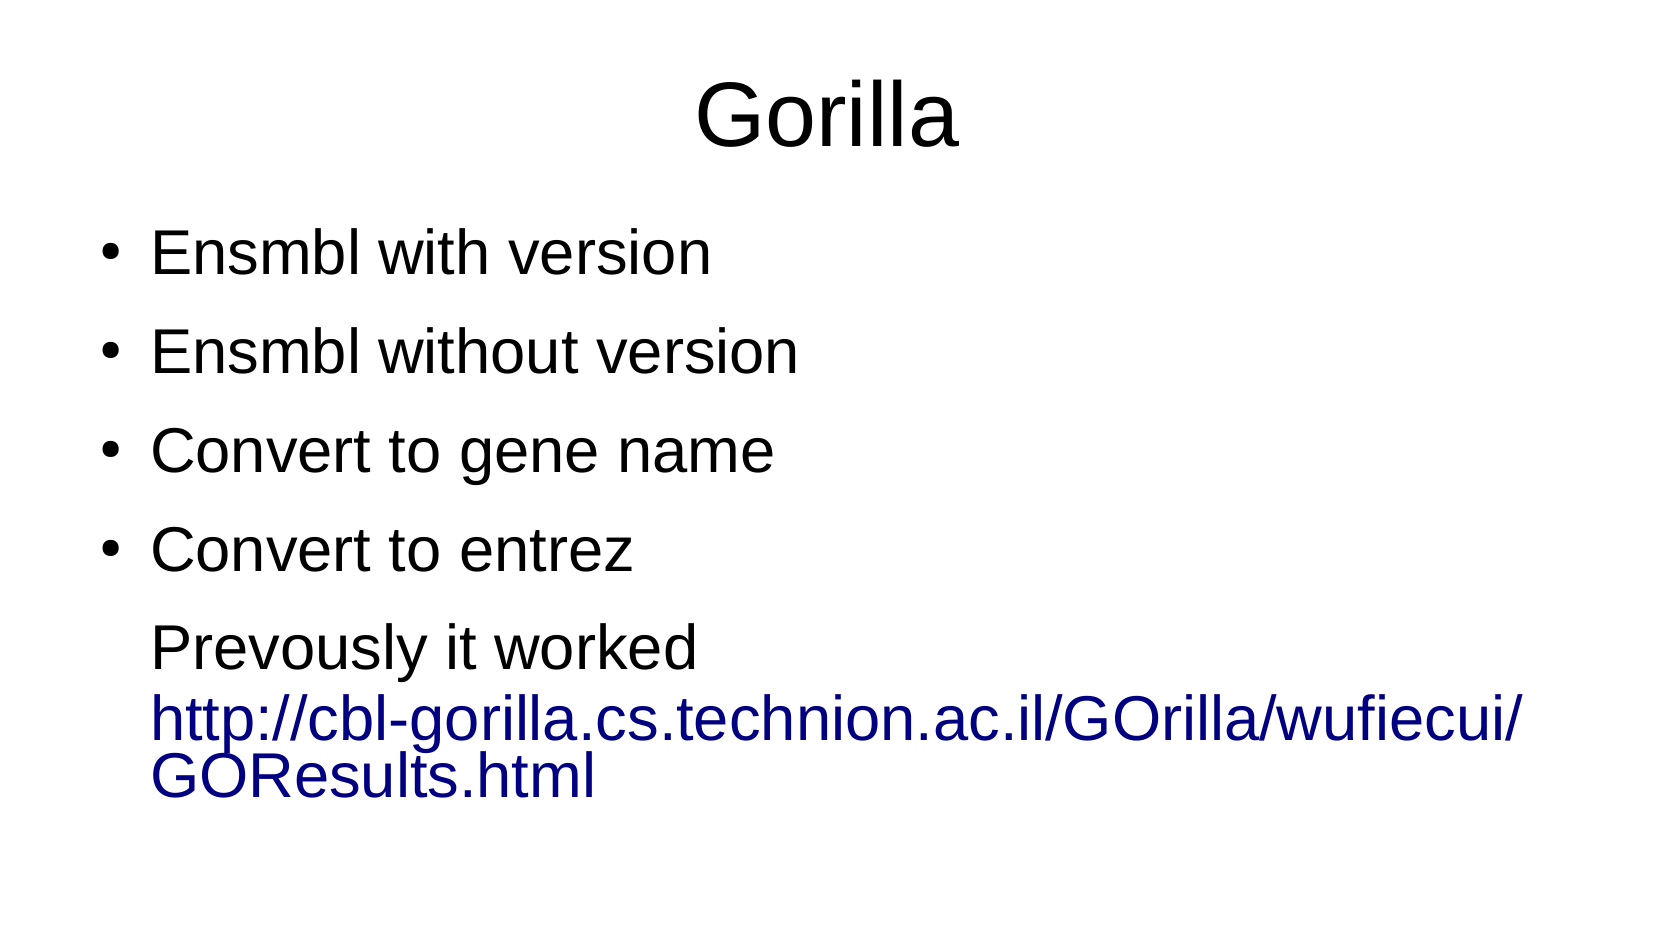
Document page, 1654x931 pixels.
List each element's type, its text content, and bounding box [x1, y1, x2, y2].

list Ensmbl with version Ensmbl without version Convert to gene name Convert to entrez Prevously it worked http://cbl-gorilla.cs.technion.ac.il/GOrilla/wufiecui/GOResults.html [82, 217, 1571, 758]
title Gorilla [82, 37, 1571, 193]
